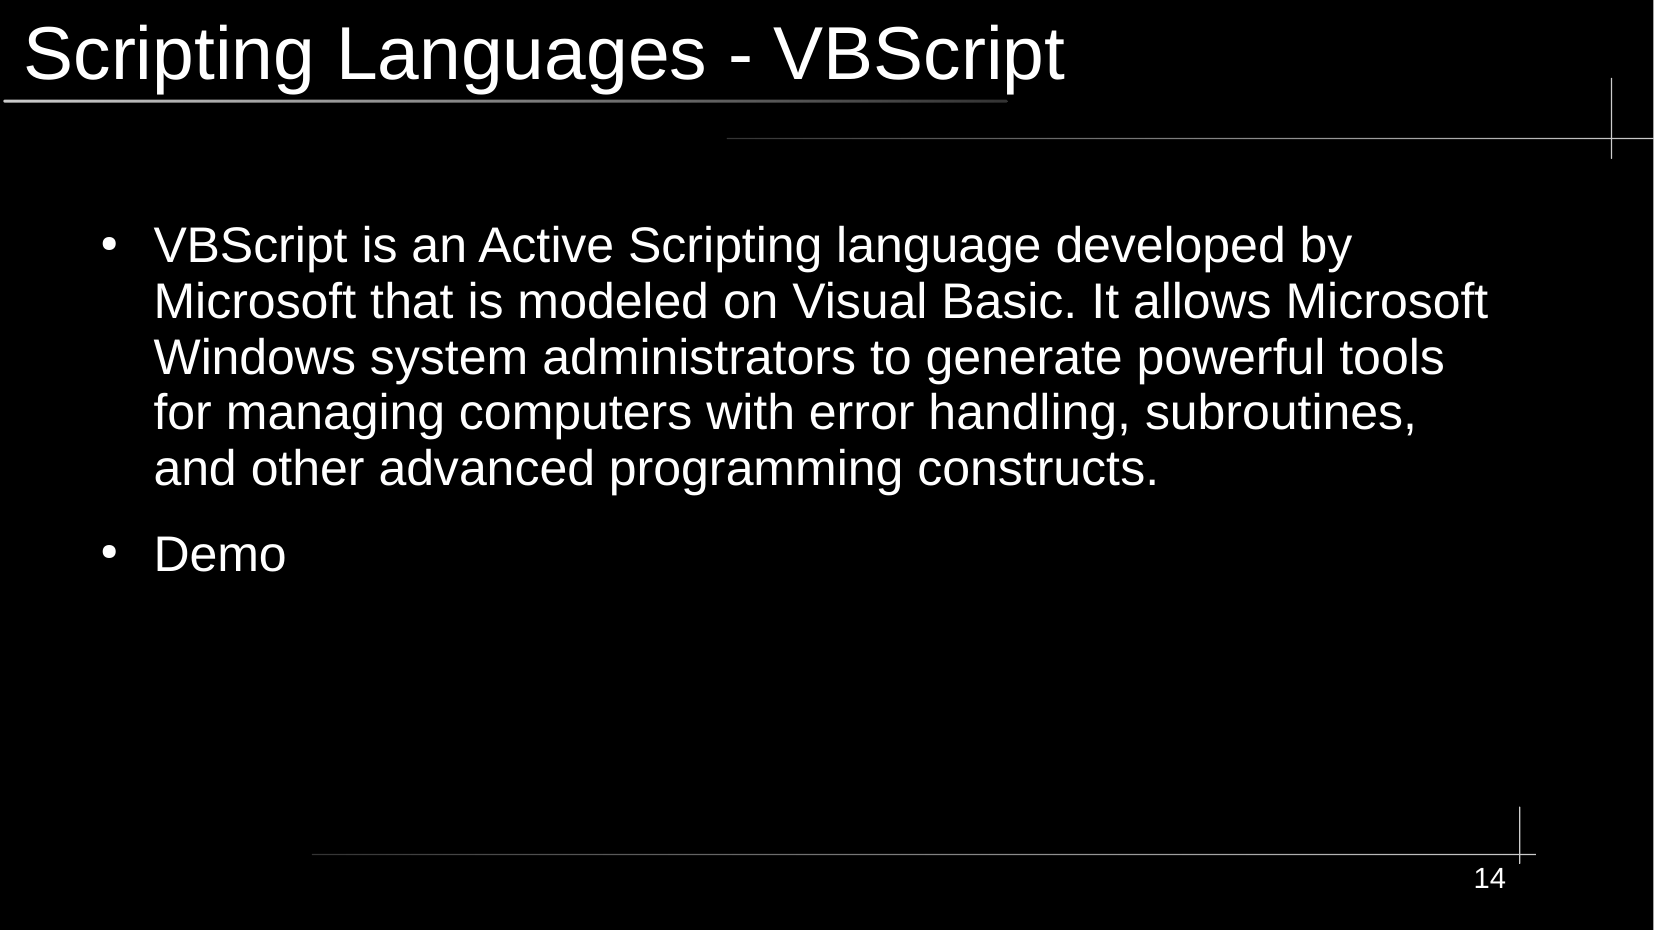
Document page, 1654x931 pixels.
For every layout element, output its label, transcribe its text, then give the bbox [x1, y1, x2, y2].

list VBScript is an Active Scripting language developed by Microsoft that is modeled on Visual Basic. It allows Microsoft Windows system administrators to generate powerful tools for managing computers with error handling, subroutines, and other advanced programming constructs. Demo [82, 217, 1506, 758]
title Scripting Languages - VBScript [23, 0, 1589, 107]
